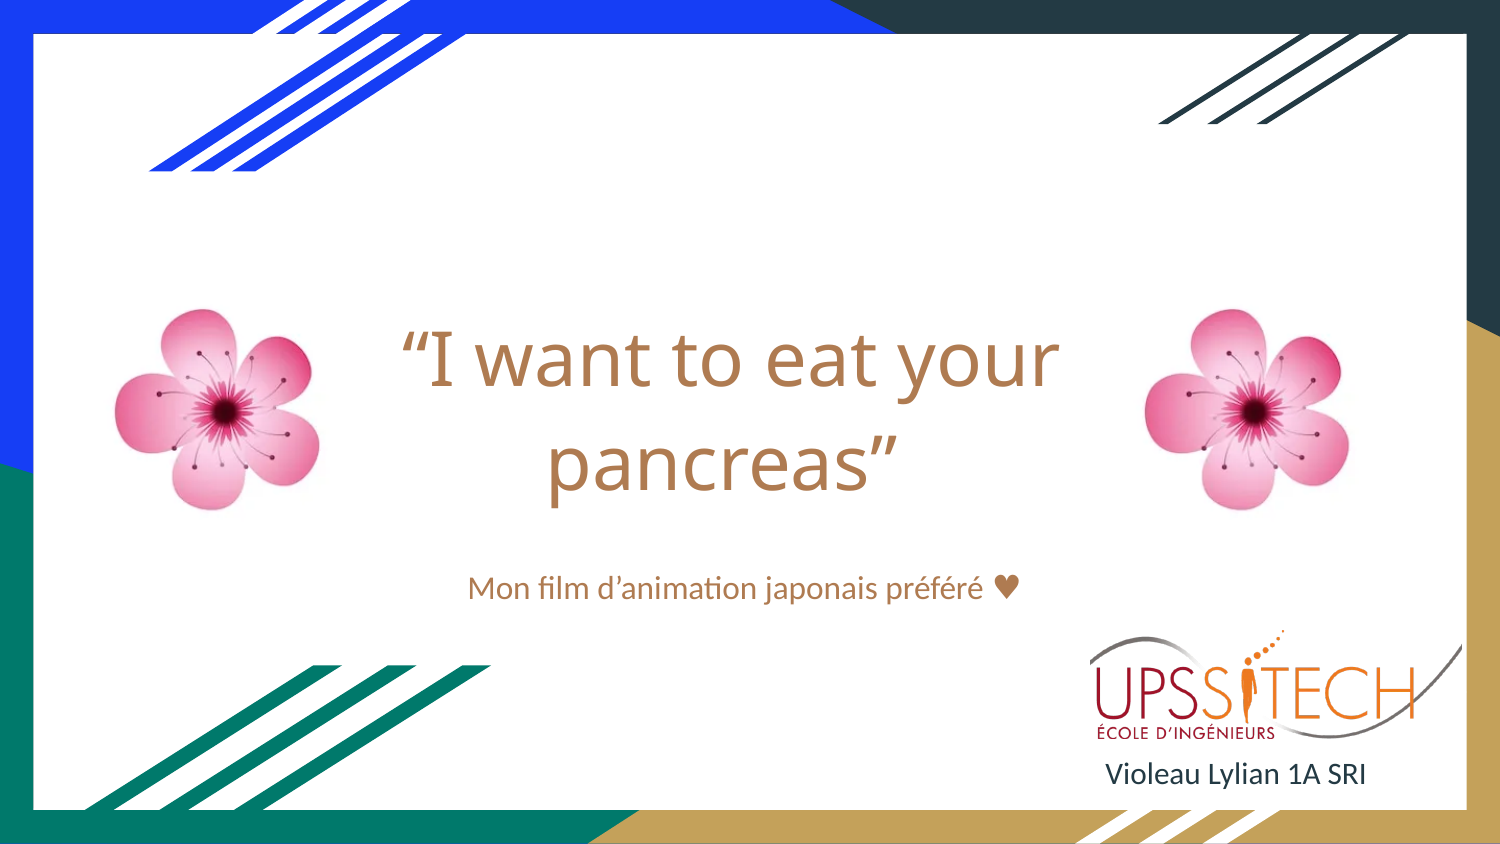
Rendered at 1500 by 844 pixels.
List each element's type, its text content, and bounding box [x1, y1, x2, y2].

picture [93, 295, 352, 523]
title “I want to eat your pancreas” [291, 290, 1172, 528]
subtitle Mon film d’animation japonais préféré ♥ [304, 559, 1185, 646]
picture [1090, 630, 1462, 738]
picture [1122, 295, 1381, 523]
text_box Violeau Lylian 1A SRI [1090, 738, 1462, 816]
